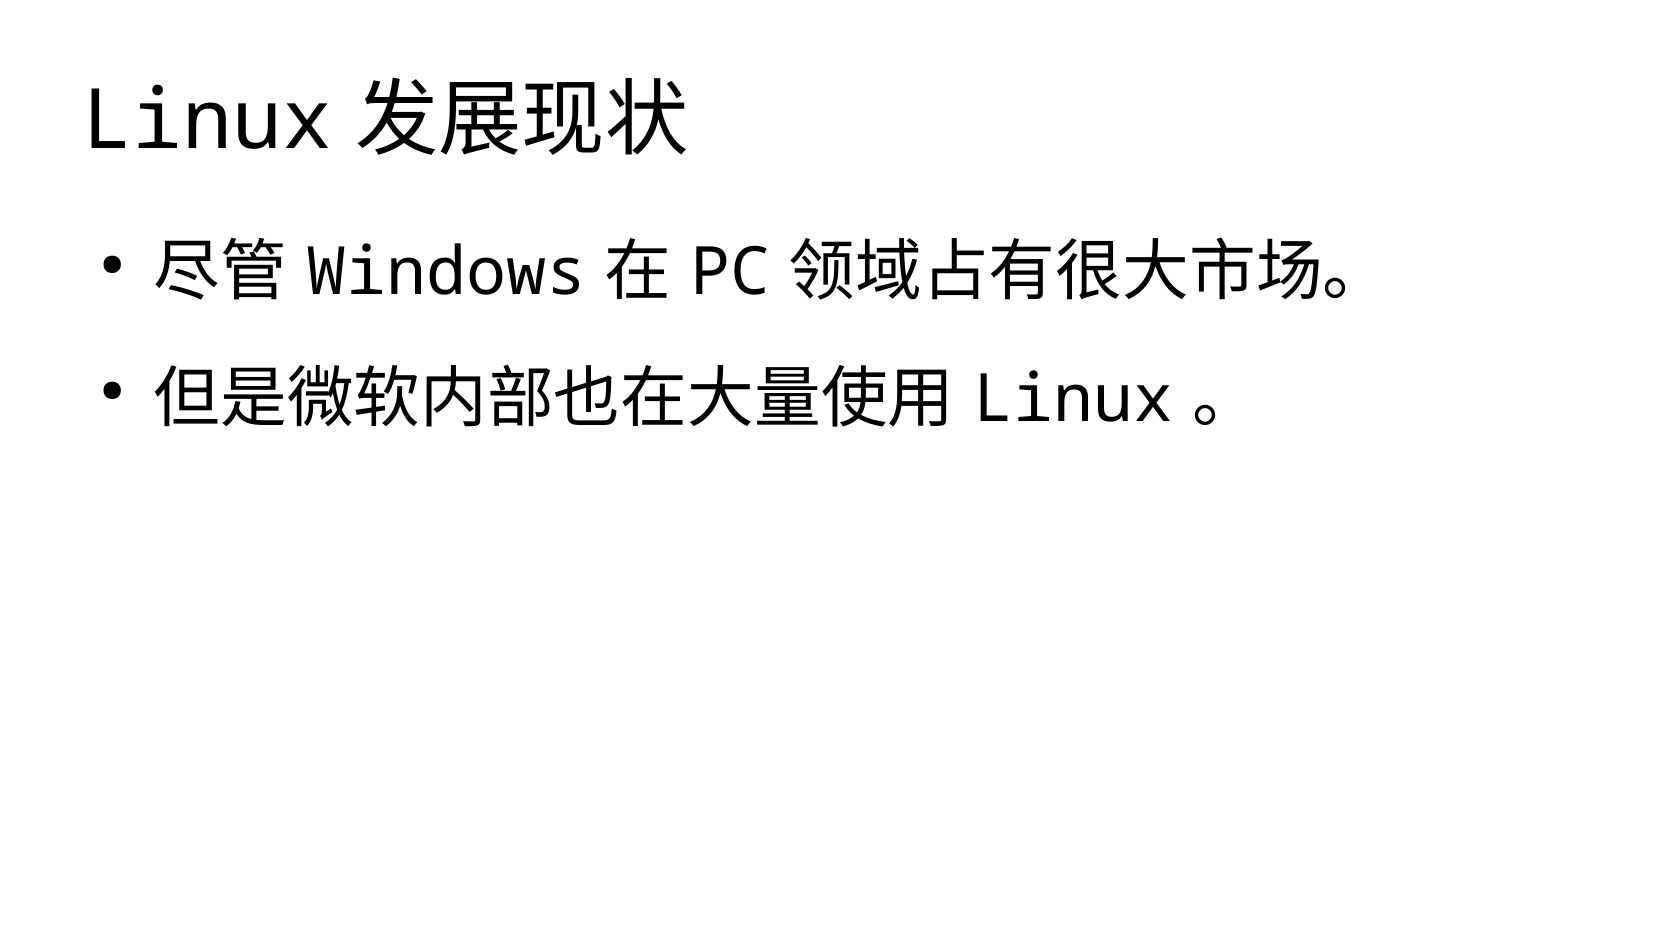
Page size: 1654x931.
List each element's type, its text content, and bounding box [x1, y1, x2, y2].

title Linux发展现状 [82, 37, 1571, 189]
list 尽管Windows在PC领域占有很大市场。 但是微软内部也在大量使用Linux。 [82, 217, 1571, 898]
